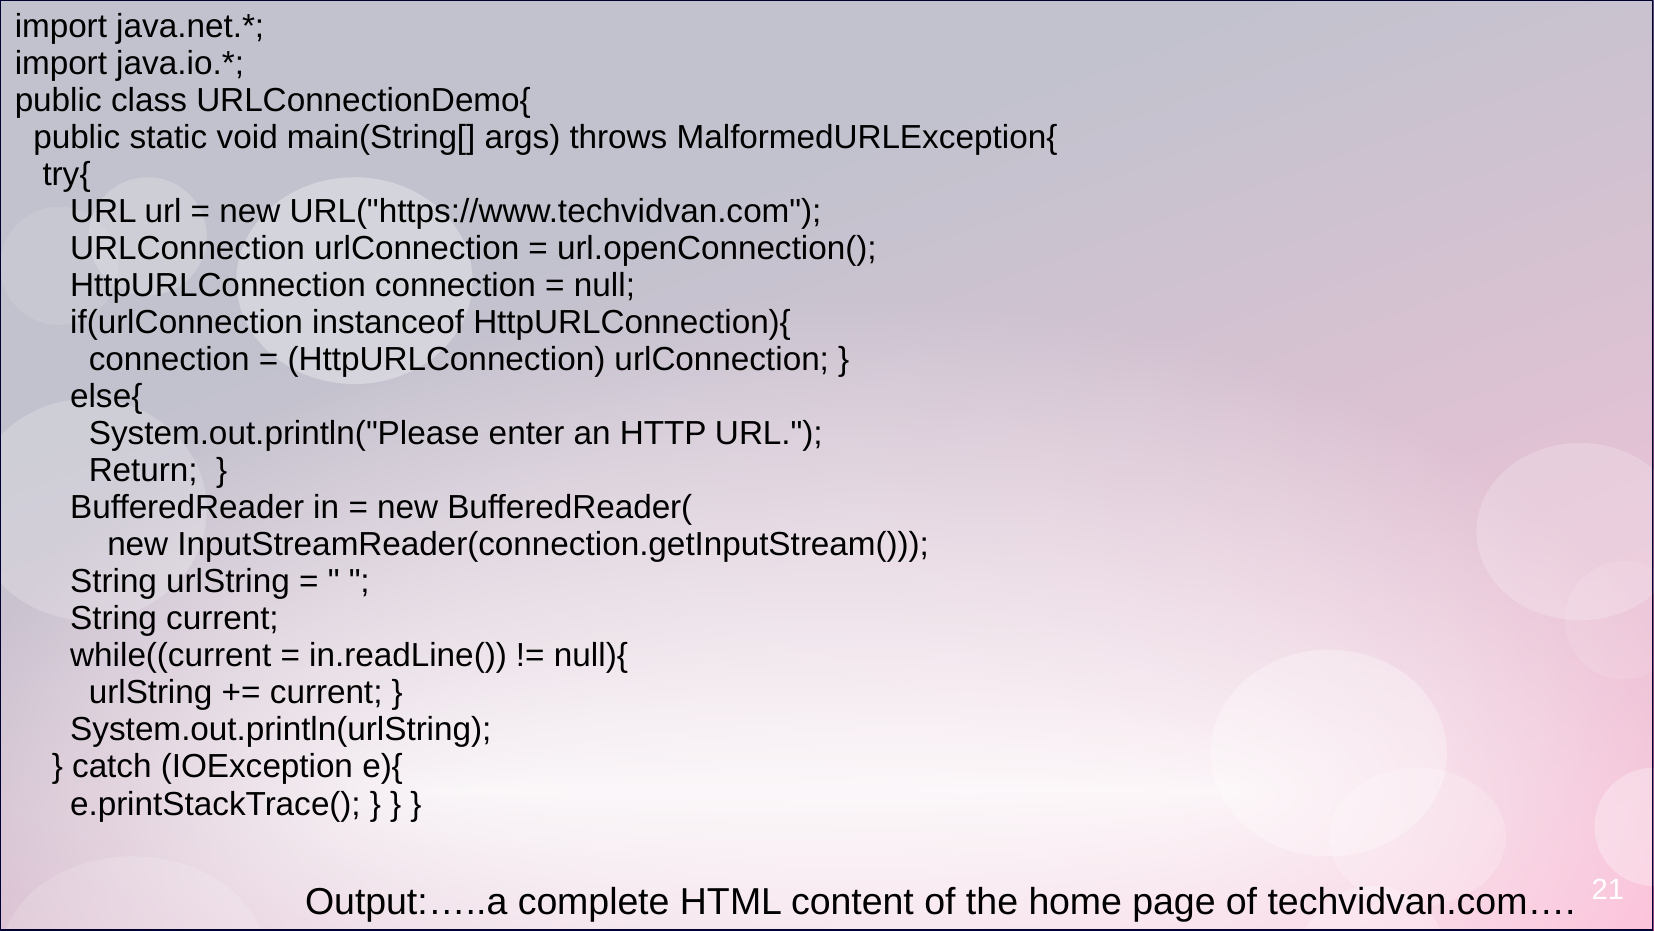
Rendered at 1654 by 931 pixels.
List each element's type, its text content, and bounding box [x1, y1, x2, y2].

text_box import java.net.*; import java.io.*; public class URLConnectionDemo{ public static void main(String[] args) throws MalformedURLException{ try{ URL url = new URL("https://www.techvidvan.com"); URLConnection urlConnection = url.openConnection(); HttpURLConnection connection = null; if(urlConnection instanceof HttpURLConnection){ connection = (HttpURLConnection) urlConnection; } else{ System.out.println("Please enter an HTTP URL."); Return; } BufferedReader in = new BufferedReader( new InputStreamReader(connection.getInputStream())); String urlString = " "; String current; while((current = in.readLine()) != null){ urlString += current; } System.out.println(urlString); } catch (IOException e){ e.printStackTrace(); } } } [0, 0, 1654, 931]
text_box …..a complete HTML content of the home page of techvidvan.com…. [443, 873, 1592, 931]
text_box Output: [290, 873, 443, 931]
